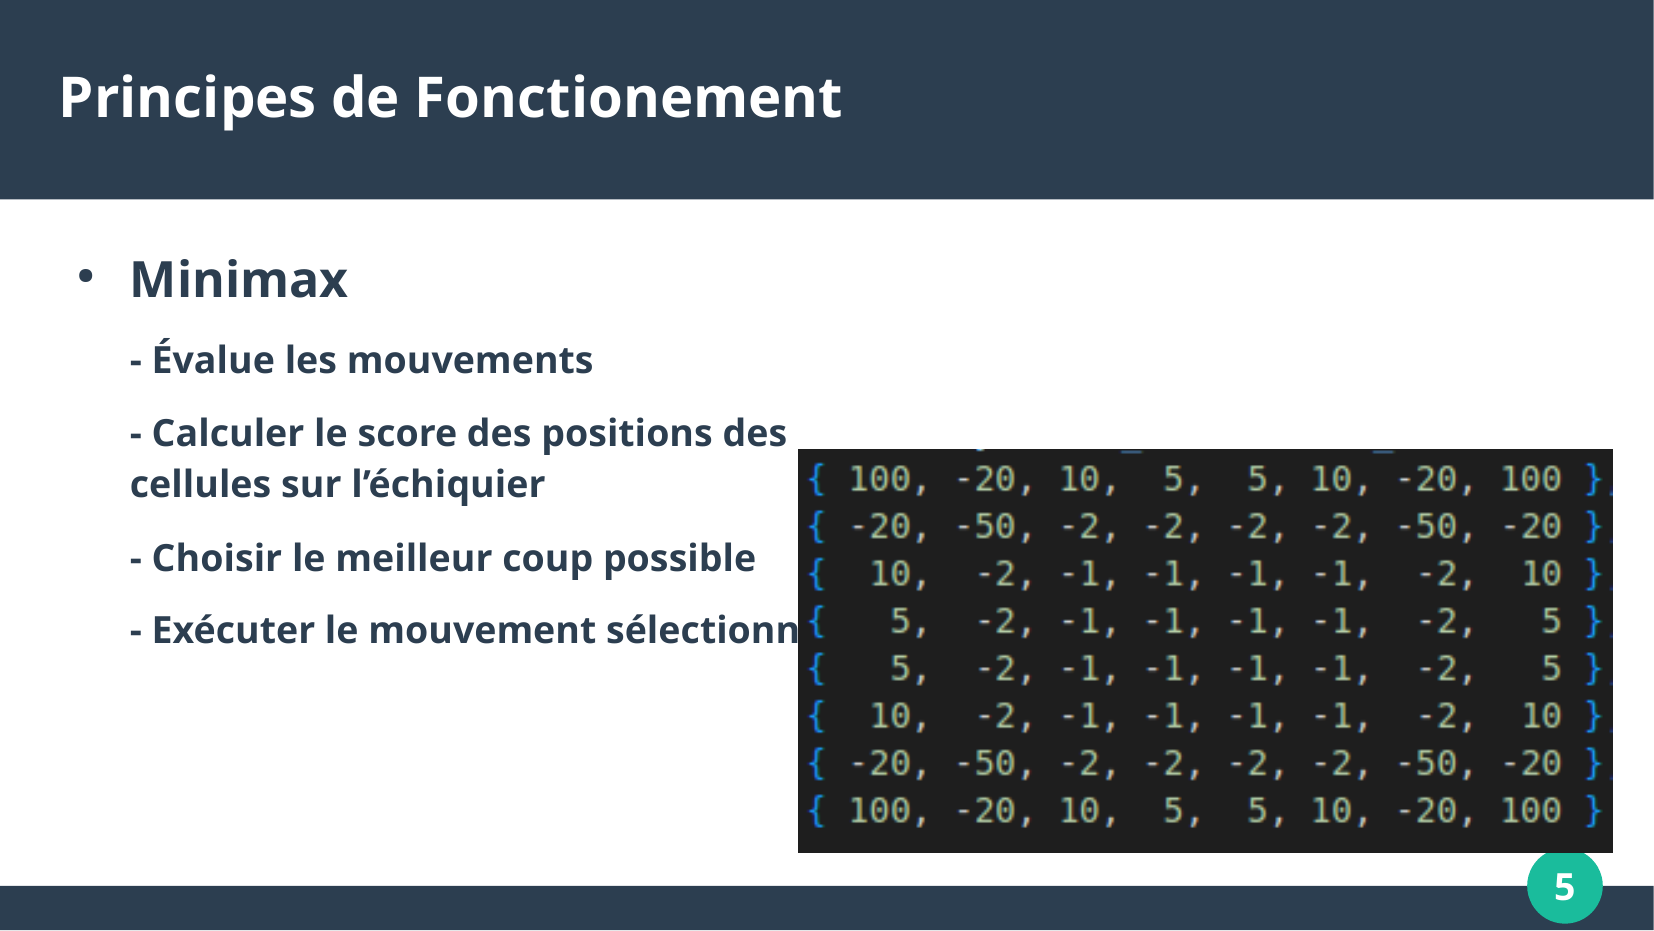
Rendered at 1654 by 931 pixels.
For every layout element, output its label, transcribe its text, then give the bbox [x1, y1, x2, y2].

picture [798, 449, 1613, 854]
list Minimax - Évalue les mouvements - Calculer le score des positions des cellules sur l’échiquier - Choisir le meilleur coup possible - Exécuter le mouvement sélectionné [59, 243, 826, 864]
title Principes de Fonctionement [59, 37, 1595, 156]
